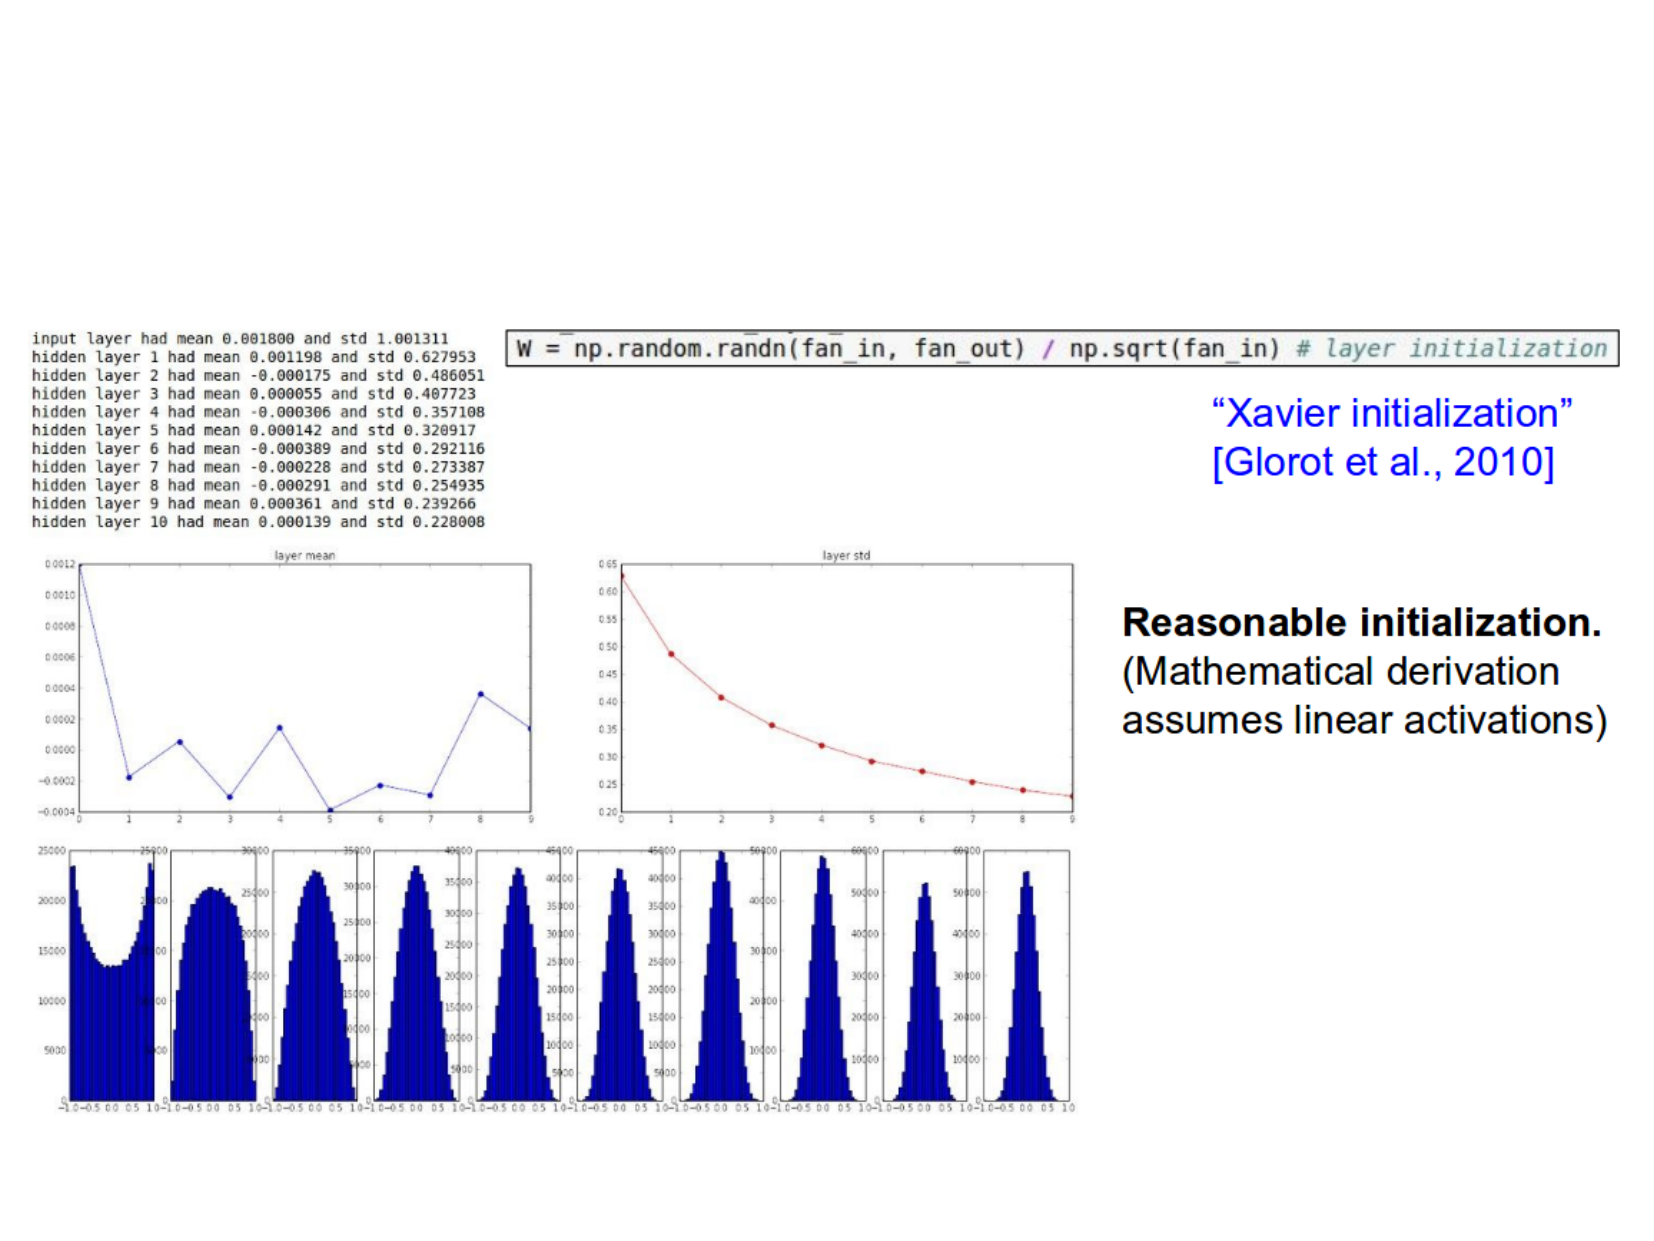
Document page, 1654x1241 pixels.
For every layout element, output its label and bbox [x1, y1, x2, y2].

picture [23, 318, 1630, 1125]
